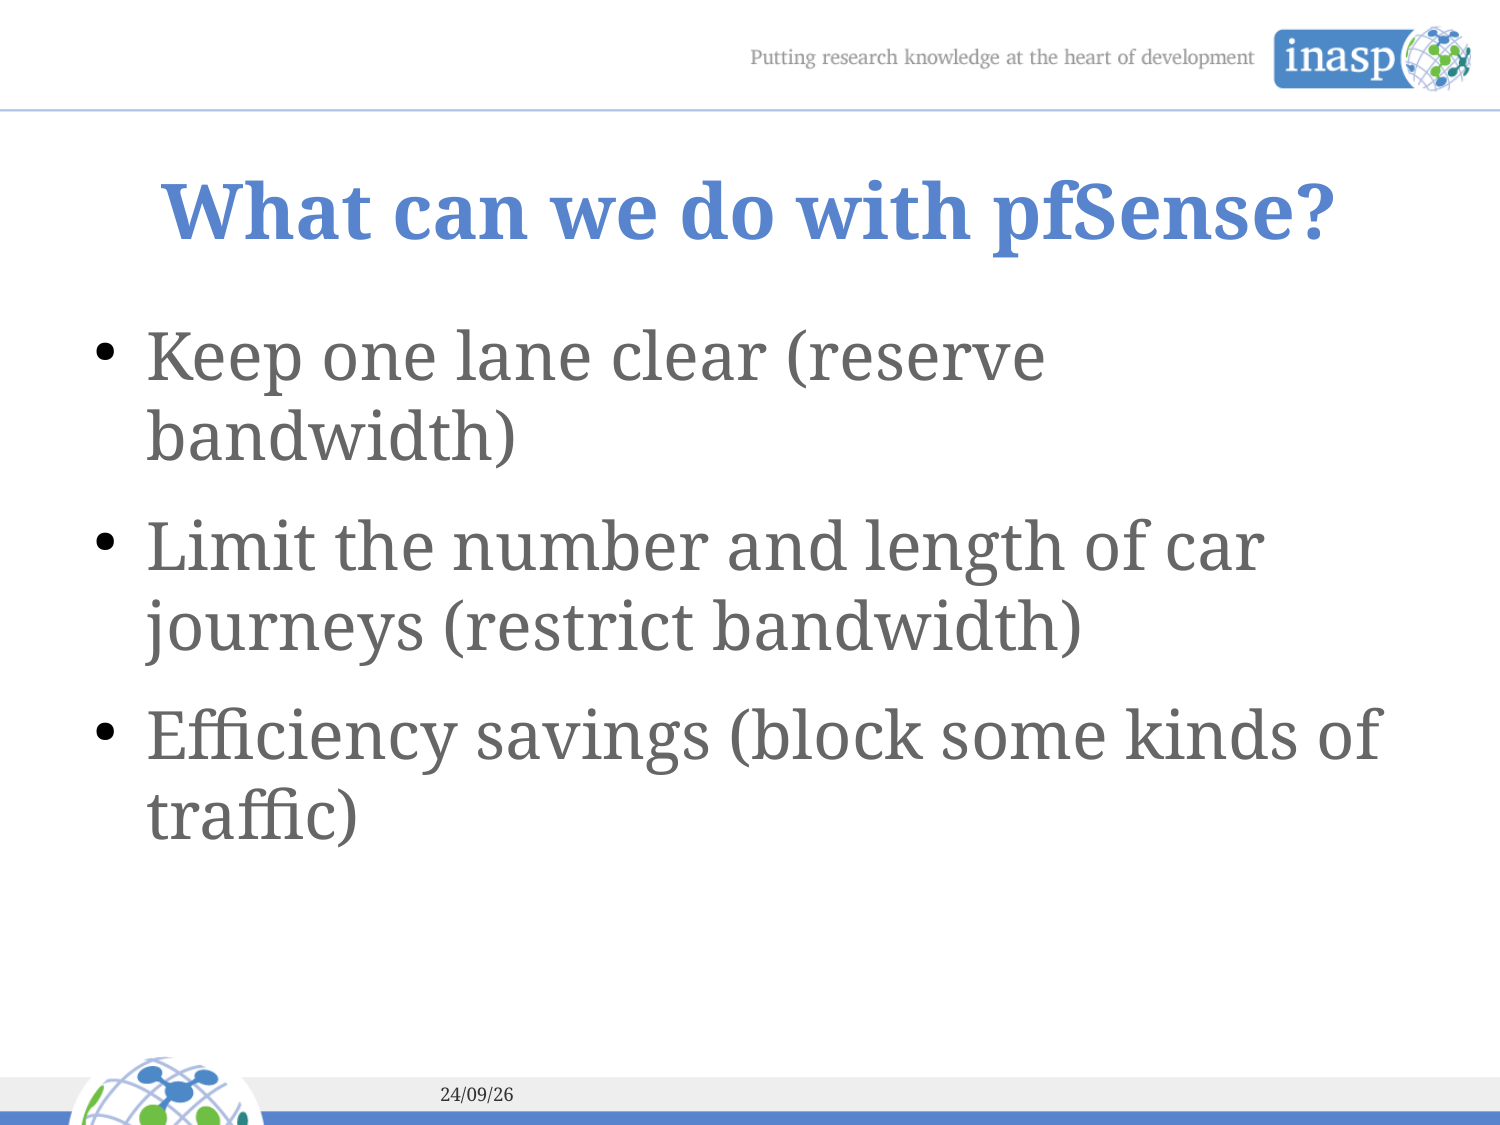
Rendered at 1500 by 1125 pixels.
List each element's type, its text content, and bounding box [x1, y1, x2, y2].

title What can we do with pfSense? [75, 129, 1426, 313]
list Keep one lane clear (reserve bandwidth) Limit the number and length of car journeys (restrict bandwidth) Efficiency savings (block some kinds of traffic) [75, 313, 1426, 967]
picture [0, 0, 1500, 1125]
